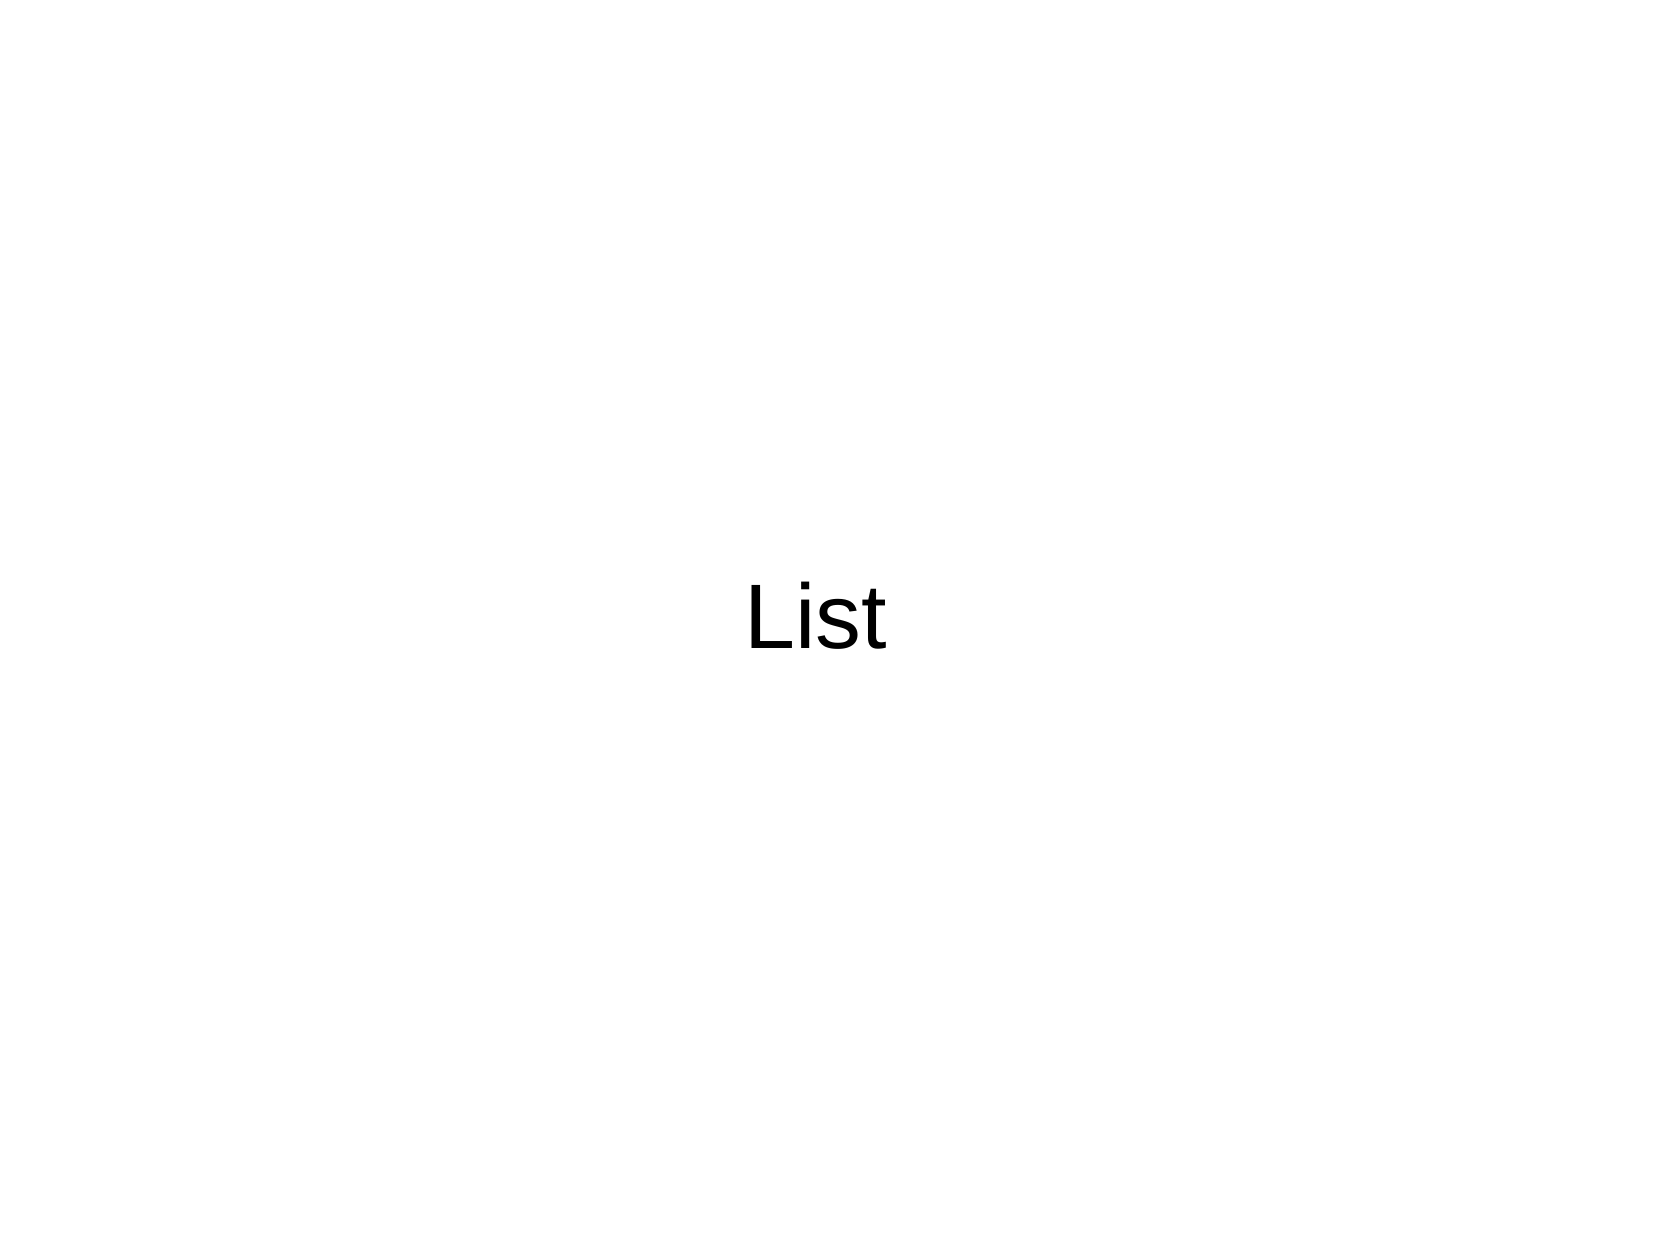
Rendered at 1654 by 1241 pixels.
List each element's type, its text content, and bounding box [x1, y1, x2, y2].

title List [71, 512, 1561, 721]
